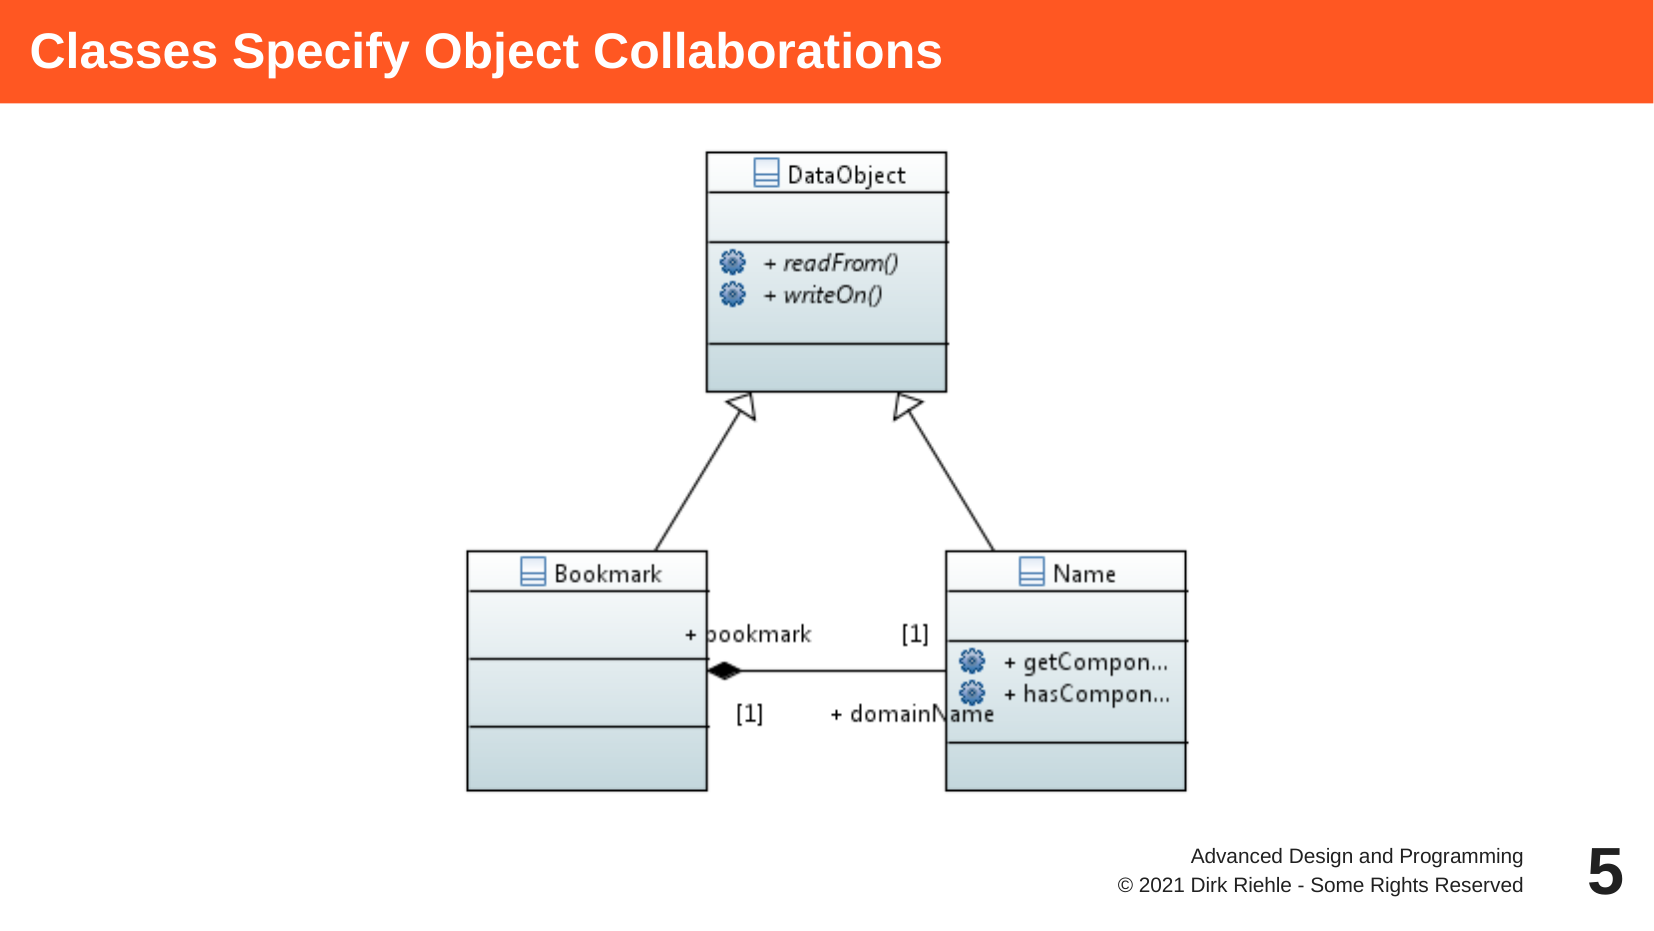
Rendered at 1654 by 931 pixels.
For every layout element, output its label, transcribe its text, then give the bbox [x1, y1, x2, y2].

picture [447, 132, 1207, 813]
title Classes Specify Object Collaborations [0, 0, 1654, 104]
